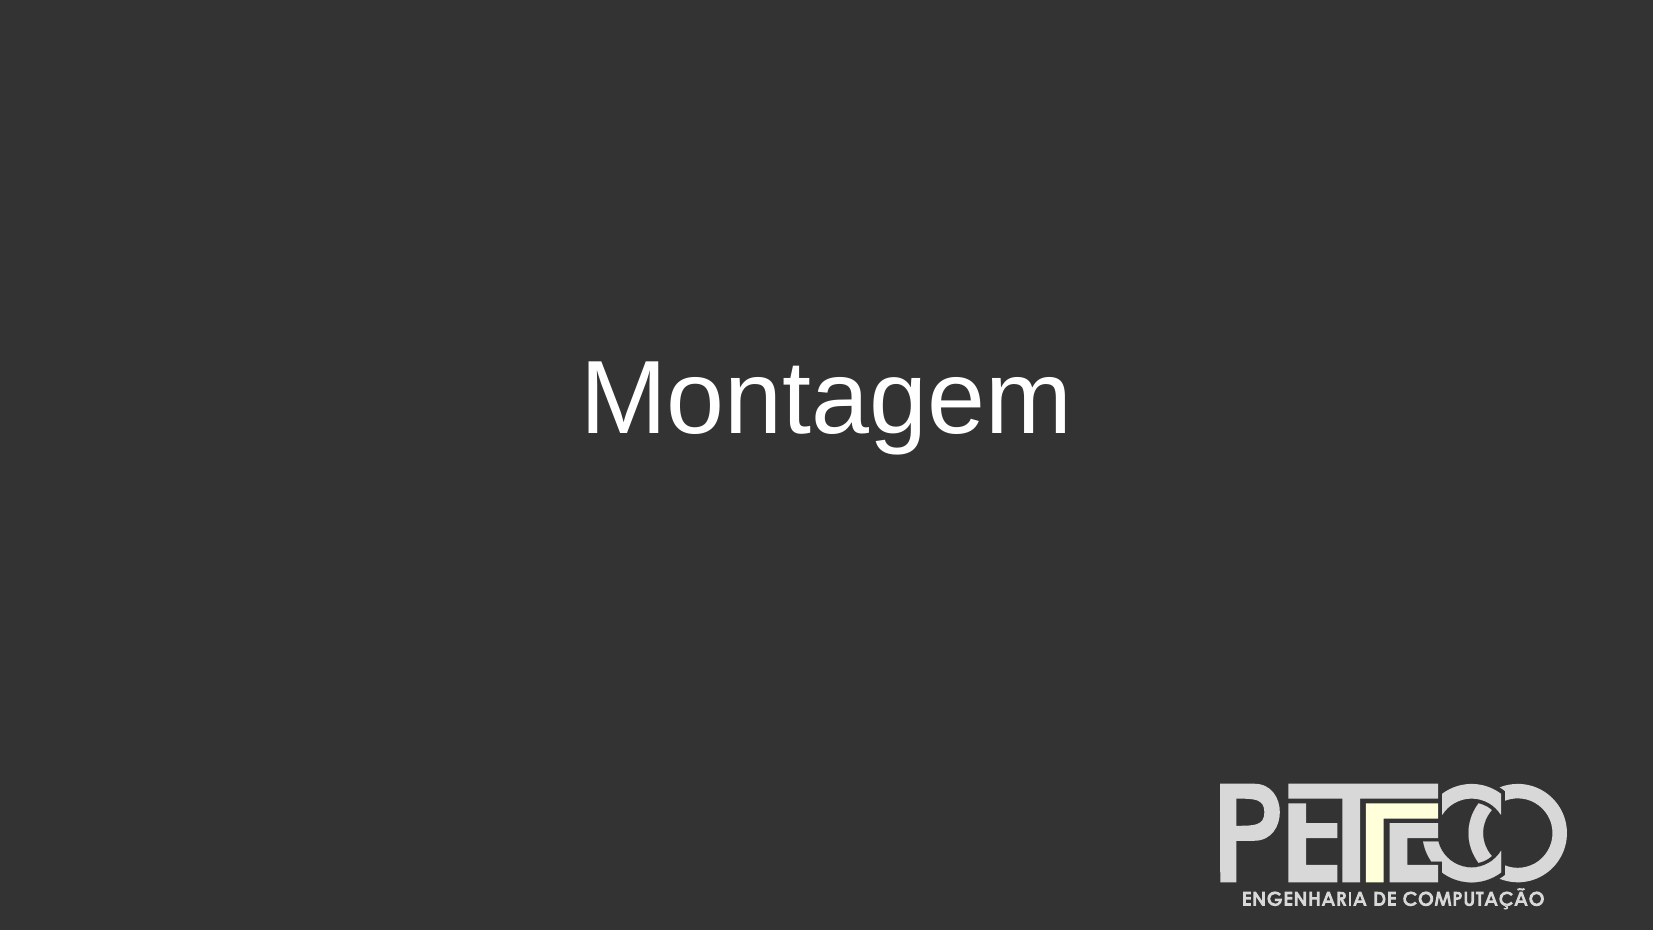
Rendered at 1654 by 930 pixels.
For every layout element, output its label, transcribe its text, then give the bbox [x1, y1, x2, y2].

subtitle Montagem [82, 37, 1571, 757]
